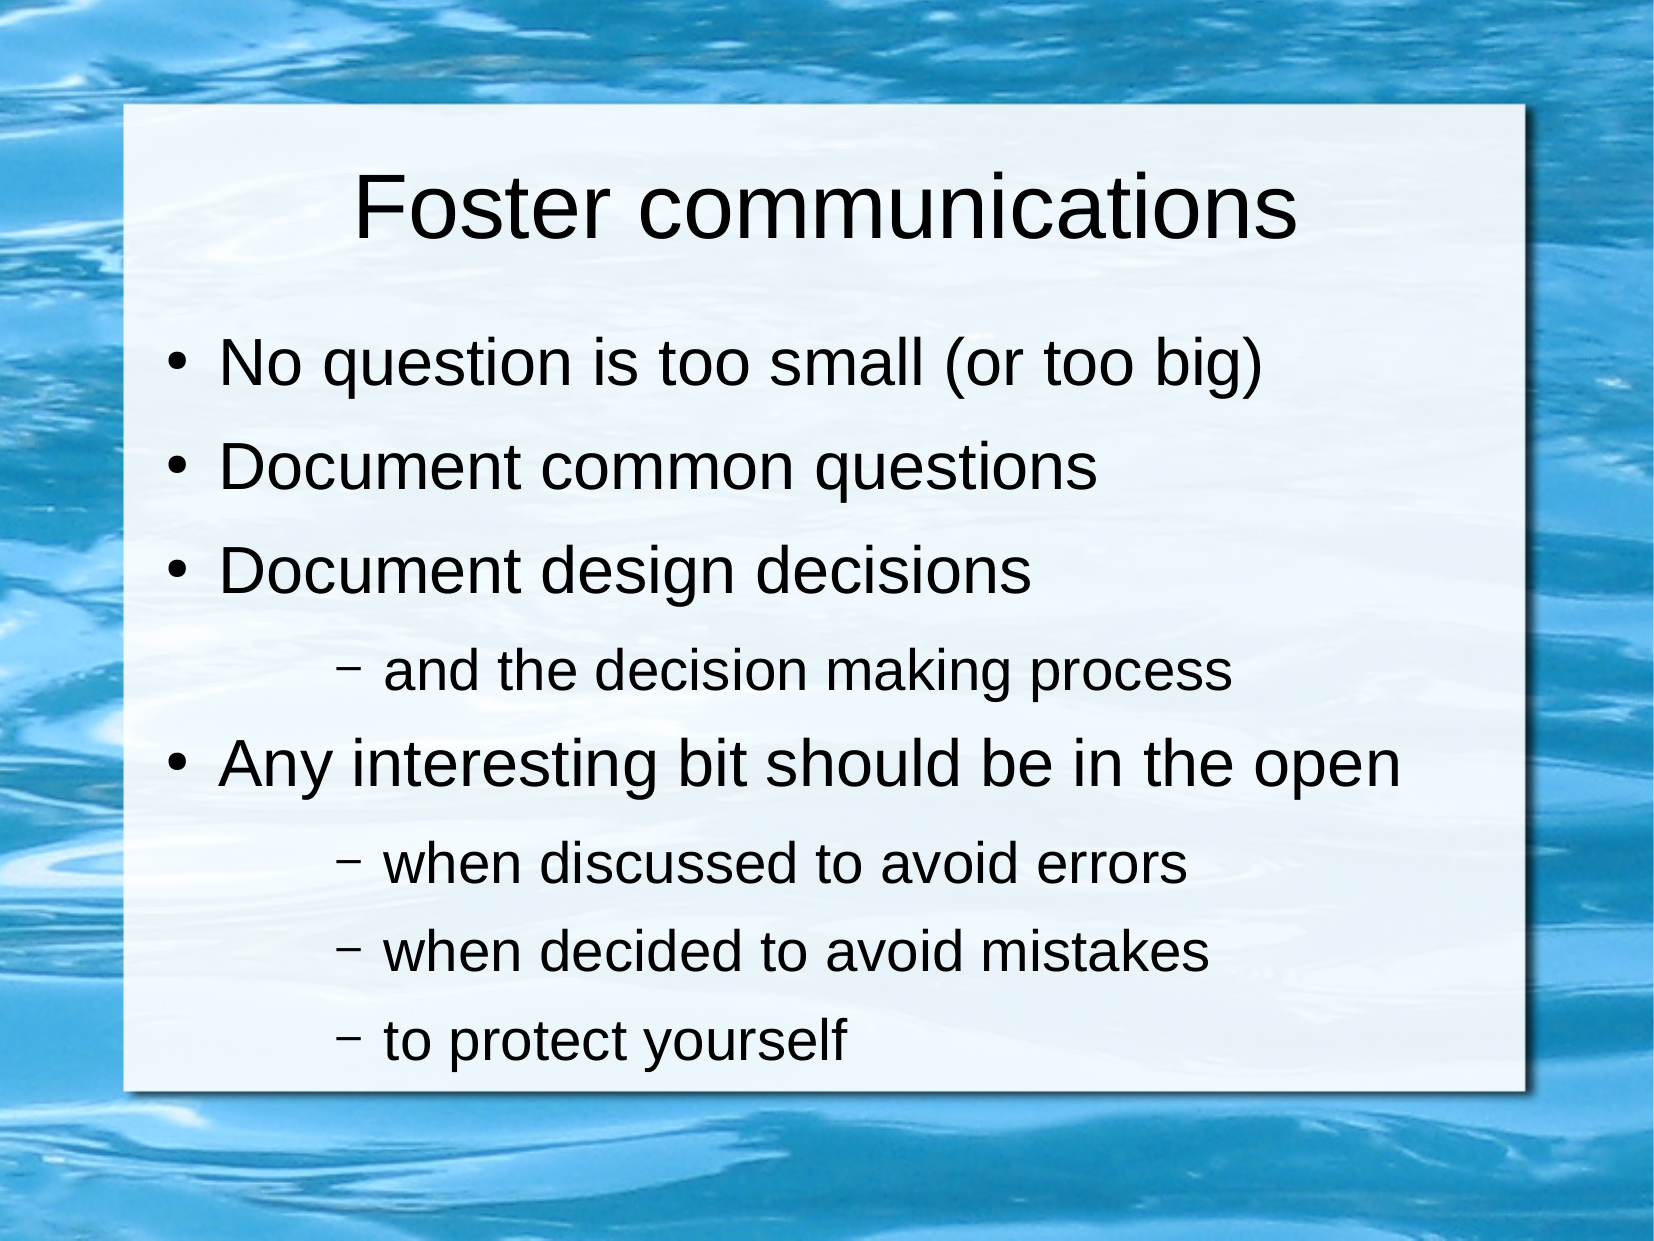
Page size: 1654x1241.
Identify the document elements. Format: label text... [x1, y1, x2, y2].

title Foster communications [147, 125, 1506, 288]
picture [0, 0, 1654, 1241]
list No question is too small (or too big) Document common questions Document design decisions and the decision making process Any interesting bit should be in the open when discussed to avoid errors when decided to avoid mistakes to protect yourself [147, 324, 1506, 1129]
